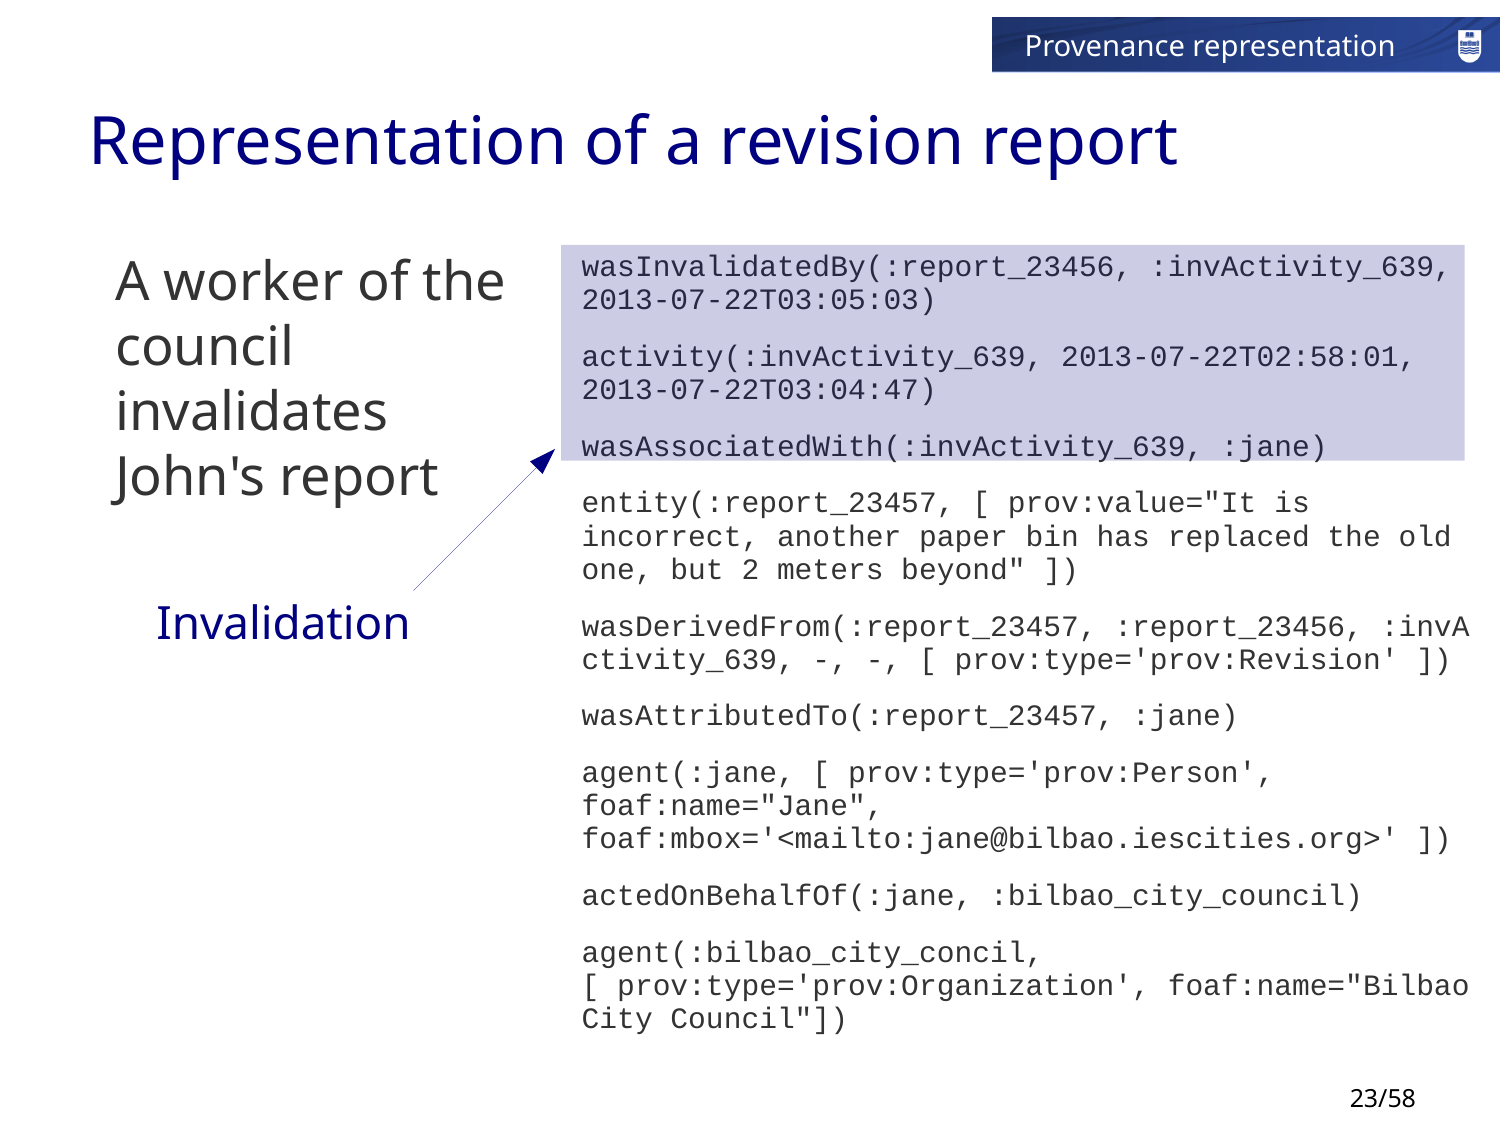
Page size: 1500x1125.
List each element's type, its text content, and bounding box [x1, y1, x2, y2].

list A worker of the council invalidates John's report [100, 238, 567, 1016]
text_box [561, 244, 1465, 461]
text_box Invalidation [156, 590, 467, 669]
title Representation of a revision report [2, 99, 1365, 177]
list wasInvalidatedBy(:report_23456, :invActivity_639, 2013-07-22T03:05:03) activity(:invActivity_639, 2013-07-22T02:58:01, 2013-07-22T03:04:47) wasAssociatedWith(:invActivity_639, :jane) entity(:report_23457, [ prov:value="It is incorrect, another paper bin has replaced the old one, but 2 meters beyond" ]) wasDerivedFrom(:report_23457, :report_23456, :invActivity_639, -, -, [ prov:type='prov:Revision' ]) wasAttributedTo(:report_23457, :jane) agent(:jane, [ prov:type='prov:Person', foaf:name="Jane", foaf:mbox='<mailto:jane@bilbao.iescities.org>' ]) actedOnBehalfOf(:jane, :bilbao_city_council) agent(:bilbao_city_concil, [ prov:type='prov:Organization', foaf:name="Bilbao City Council"]) [566, 244, 1500, 1052]
picture [992, 17, 1500, 73]
text_box Provenance representation [1009, 17, 1483, 67]
